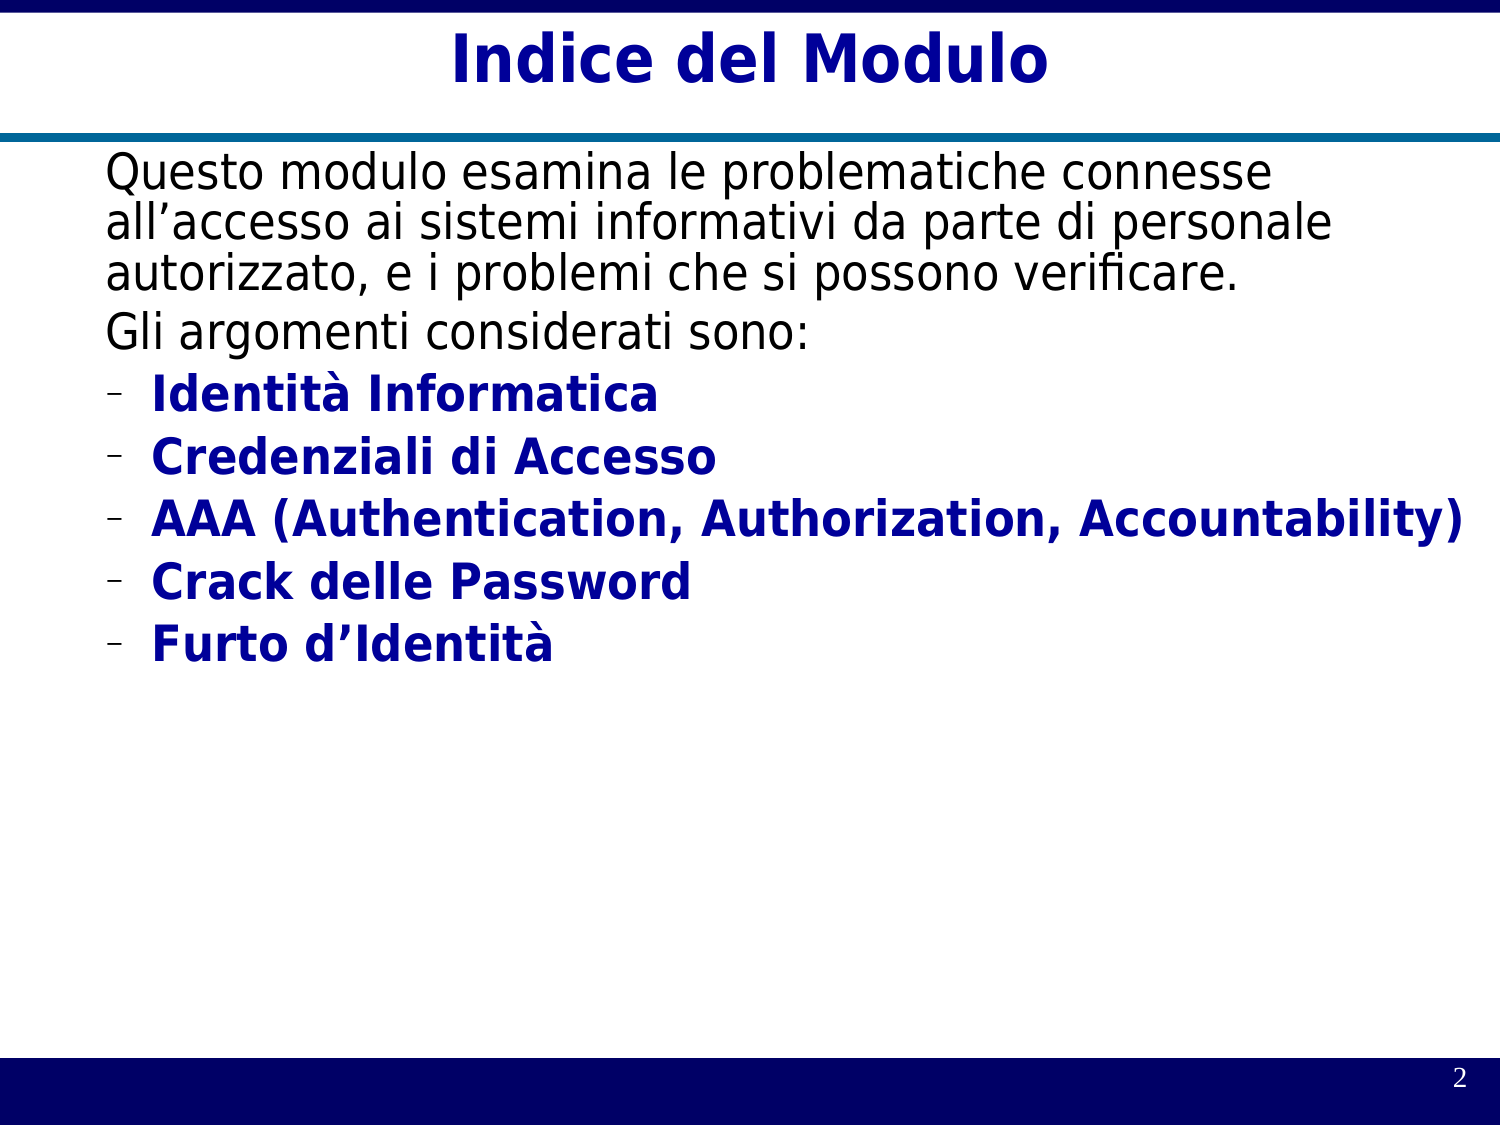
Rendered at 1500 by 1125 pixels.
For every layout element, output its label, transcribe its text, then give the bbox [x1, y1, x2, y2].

title Indice del Modulo [30, 0, 1471, 126]
list Questo modulo esamina le problematiche connesse all’accesso ai sistemi informativi da parte di personale autorizzato, e i problemi che si possono verificare. Gli argomenti considerati sono: Identità Informatica Credenziali di Accesso AAA (Authentication, Authorization, Accountability) Crack delle Password Furto d’Identità [30, 149, 1471, 1055]
